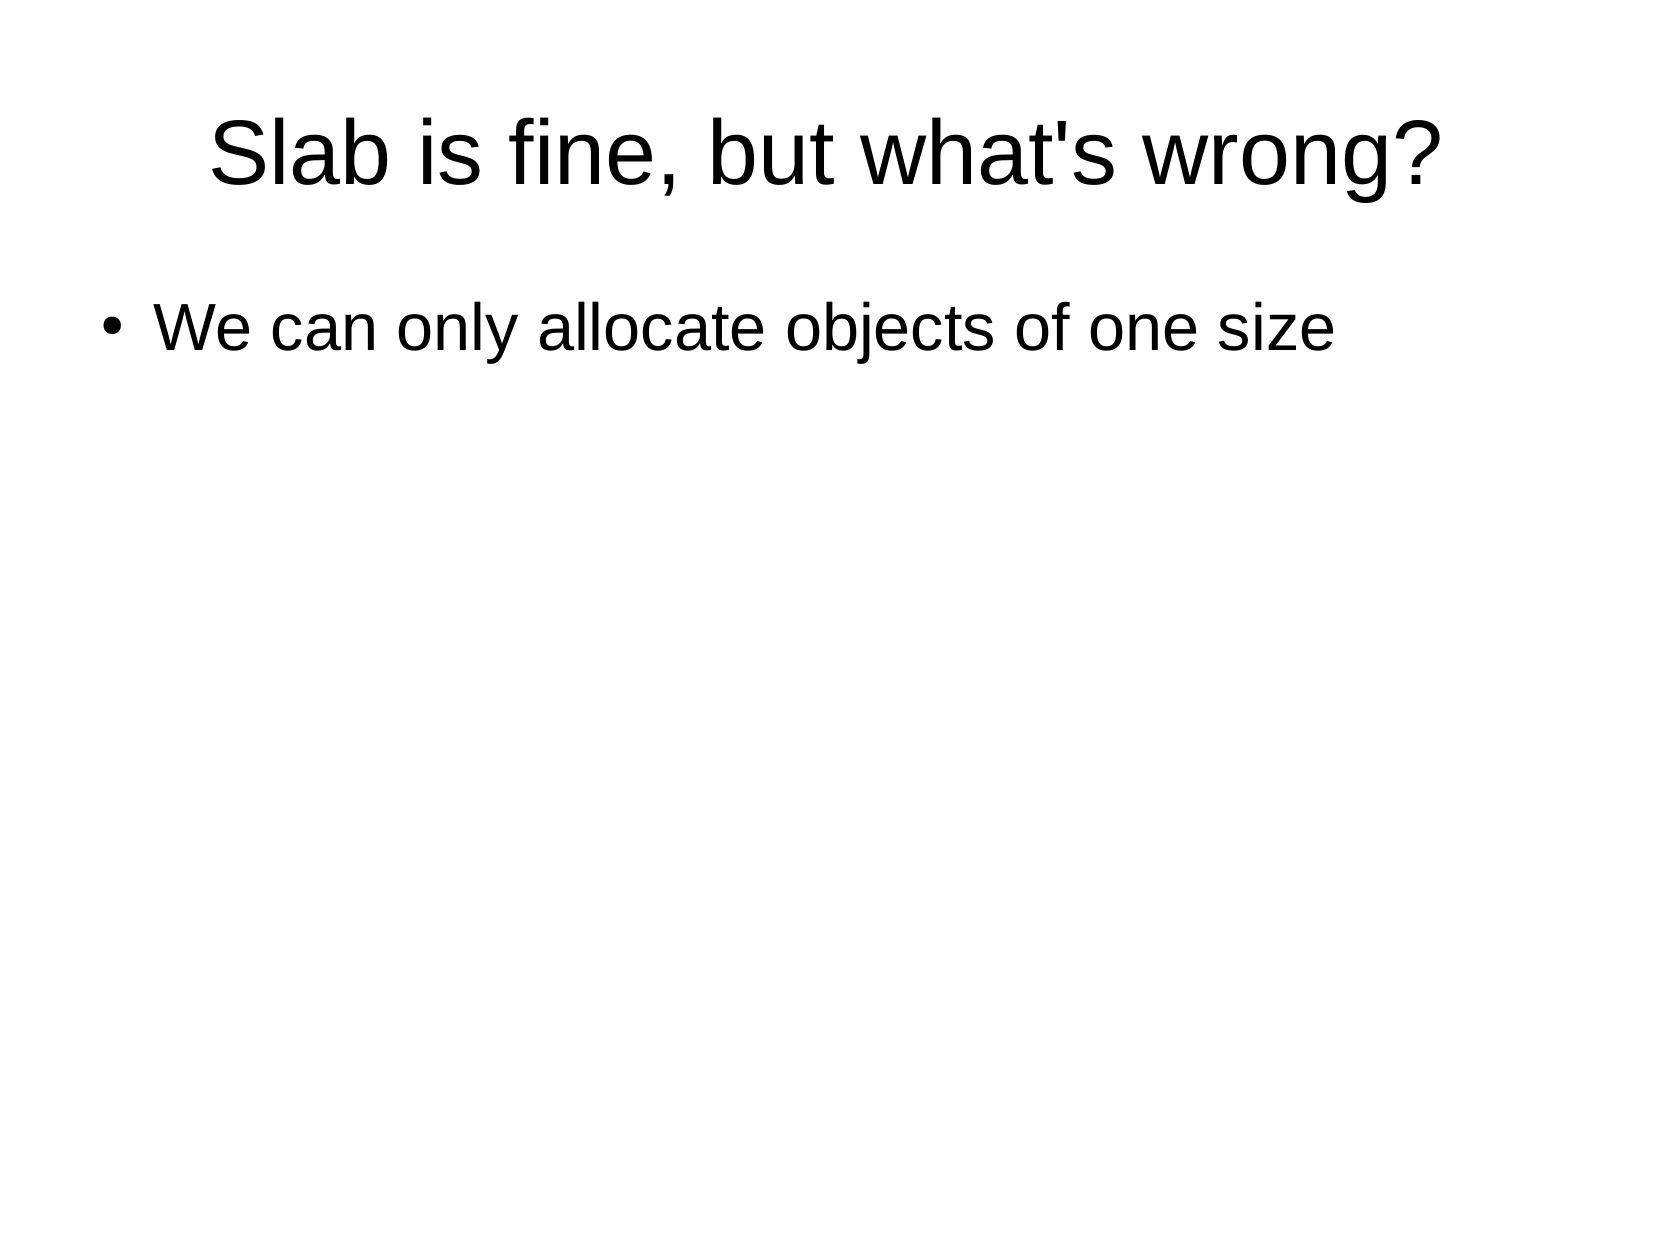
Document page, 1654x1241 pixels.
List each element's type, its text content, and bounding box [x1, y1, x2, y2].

list We can only allocate objects of one size [82, 290, 1571, 1010]
title Slab is fine, but what's wrong? [82, 49, 1571, 257]
